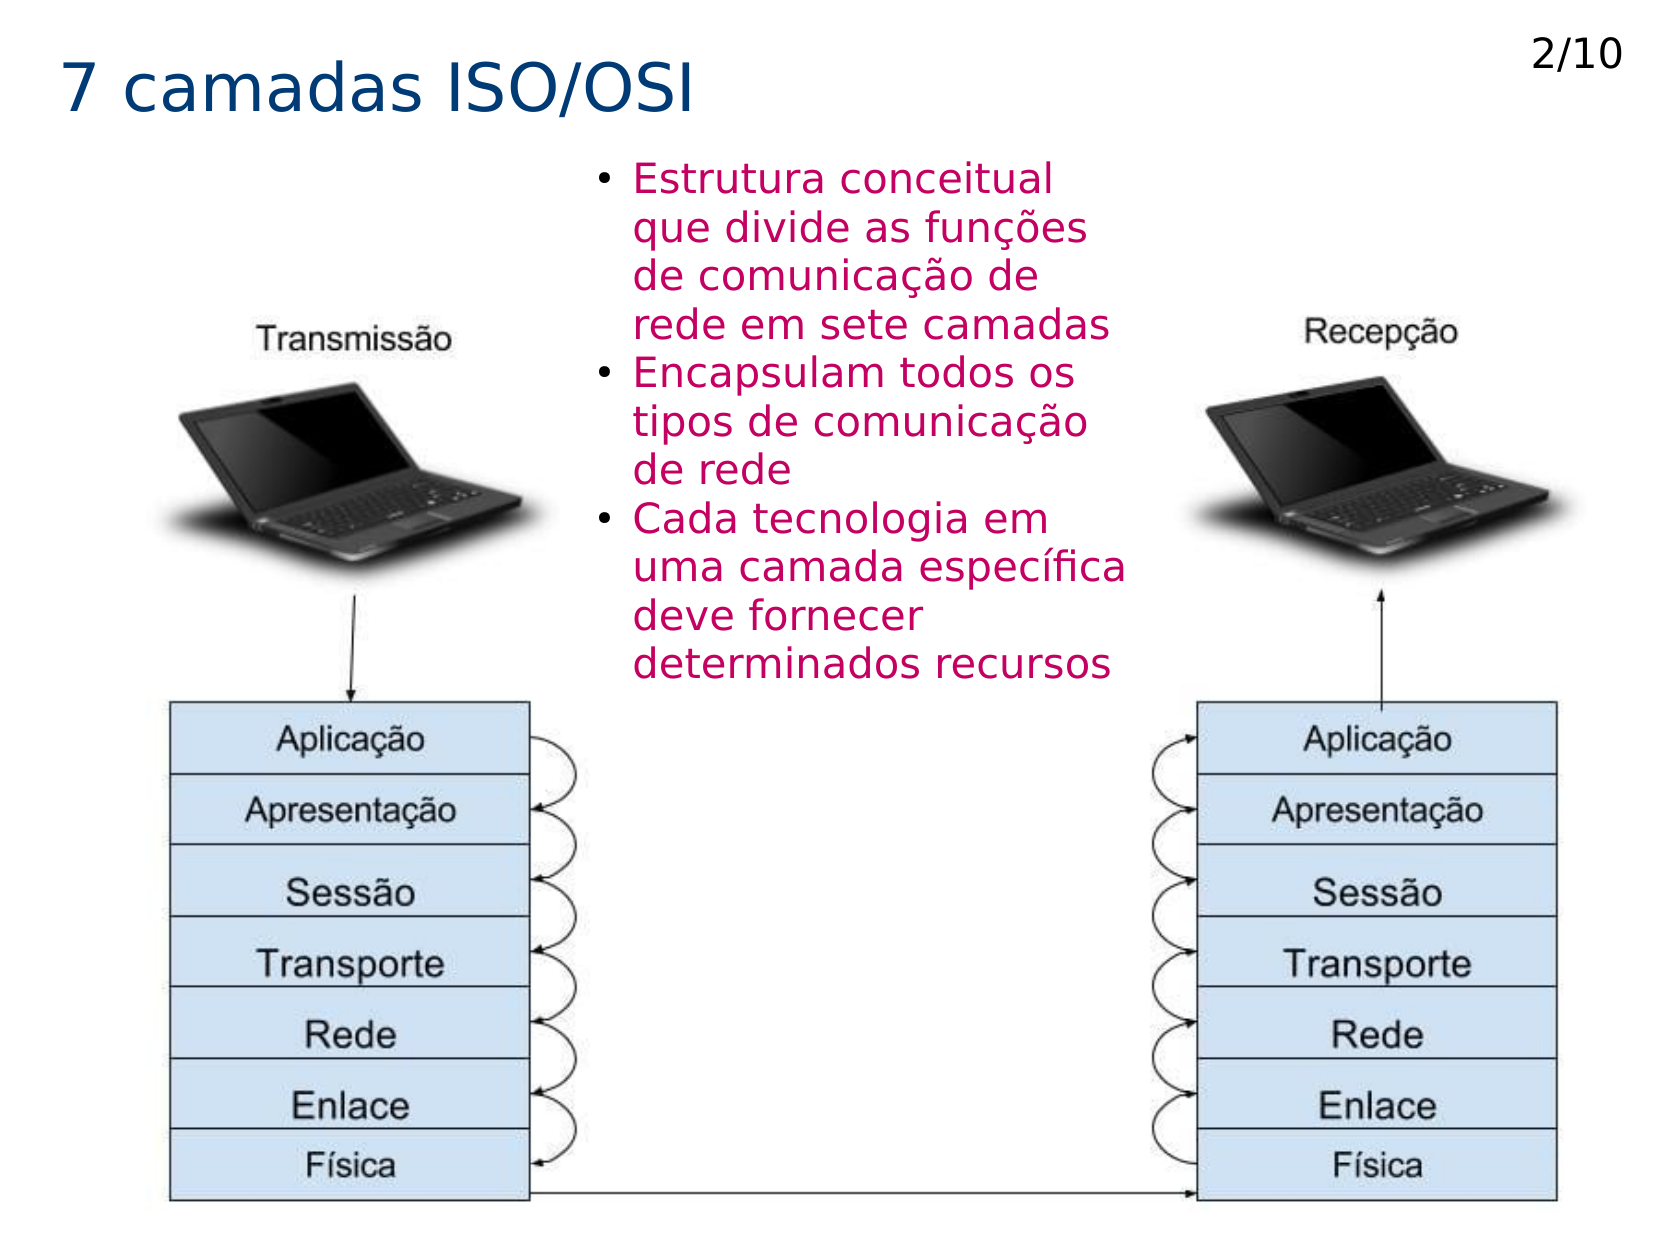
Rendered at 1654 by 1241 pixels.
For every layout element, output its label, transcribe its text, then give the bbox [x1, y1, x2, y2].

picture [59, 301, 1632, 1211]
title 7 camadas ISO/OSI [59, 29, 1506, 148]
text_box Estrutura conceitual que divide as funções de comunicação de rede em sete camadas Encapsulam todos os tipos de comunicação de rede Cada tecnologia em uma camada específica deve fornecer determinados recursos [582, 147, 1155, 718]
